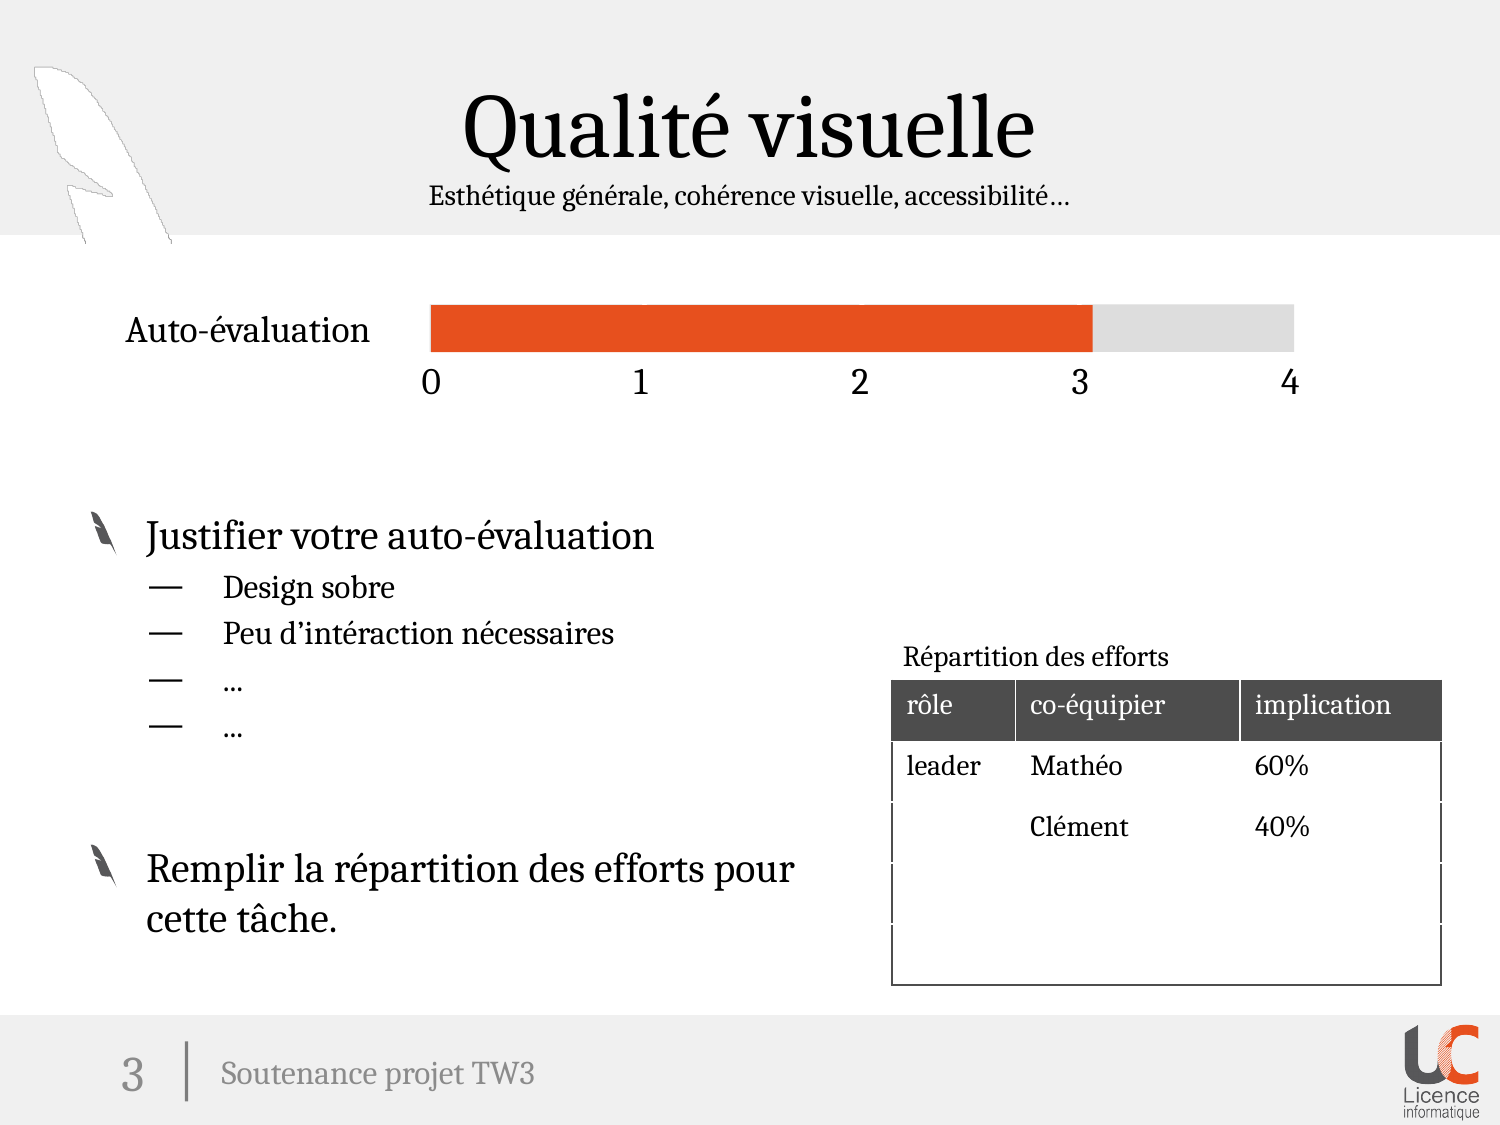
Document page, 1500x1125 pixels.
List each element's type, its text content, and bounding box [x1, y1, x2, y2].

table_cell Mathéo [1016, 742, 1239, 801]
text_box Répartition des efforts [888, 630, 1185, 680]
list Justifier votre auto-évaluation Design sobre Peu d’intéraction nécessaires ... ... Remplir la répartition des efforts pour cette tâche. [75, 444, 868, 1005]
picture [29, 63, 187, 244]
table_cell [893, 803, 1015, 862]
picture [1398, 1020, 1484, 1122]
table_cell leader [893, 742, 1015, 801]
table_header rôle [893, 681, 1015, 741]
table_cell [893, 864, 1015, 923]
table_cell 40% [1241, 803, 1440, 862]
table_cell 60% [1241, 742, 1440, 801]
table_header implication [1241, 681, 1440, 741]
table_cell [1016, 925, 1239, 984]
table_cell [1241, 925, 1440, 984]
title Qualité visuelle Esthétique générale, cohérence visuelle, accessibilité… [75, 45, 1425, 233]
table_cell [1016, 864, 1239, 923]
table_cell [1241, 864, 1440, 923]
text_box [431, 305, 1093, 353]
table_cell Clément [1016, 803, 1239, 862]
table_header co-équipier [1016, 681, 1239, 741]
table_cell [893, 925, 1015, 984]
